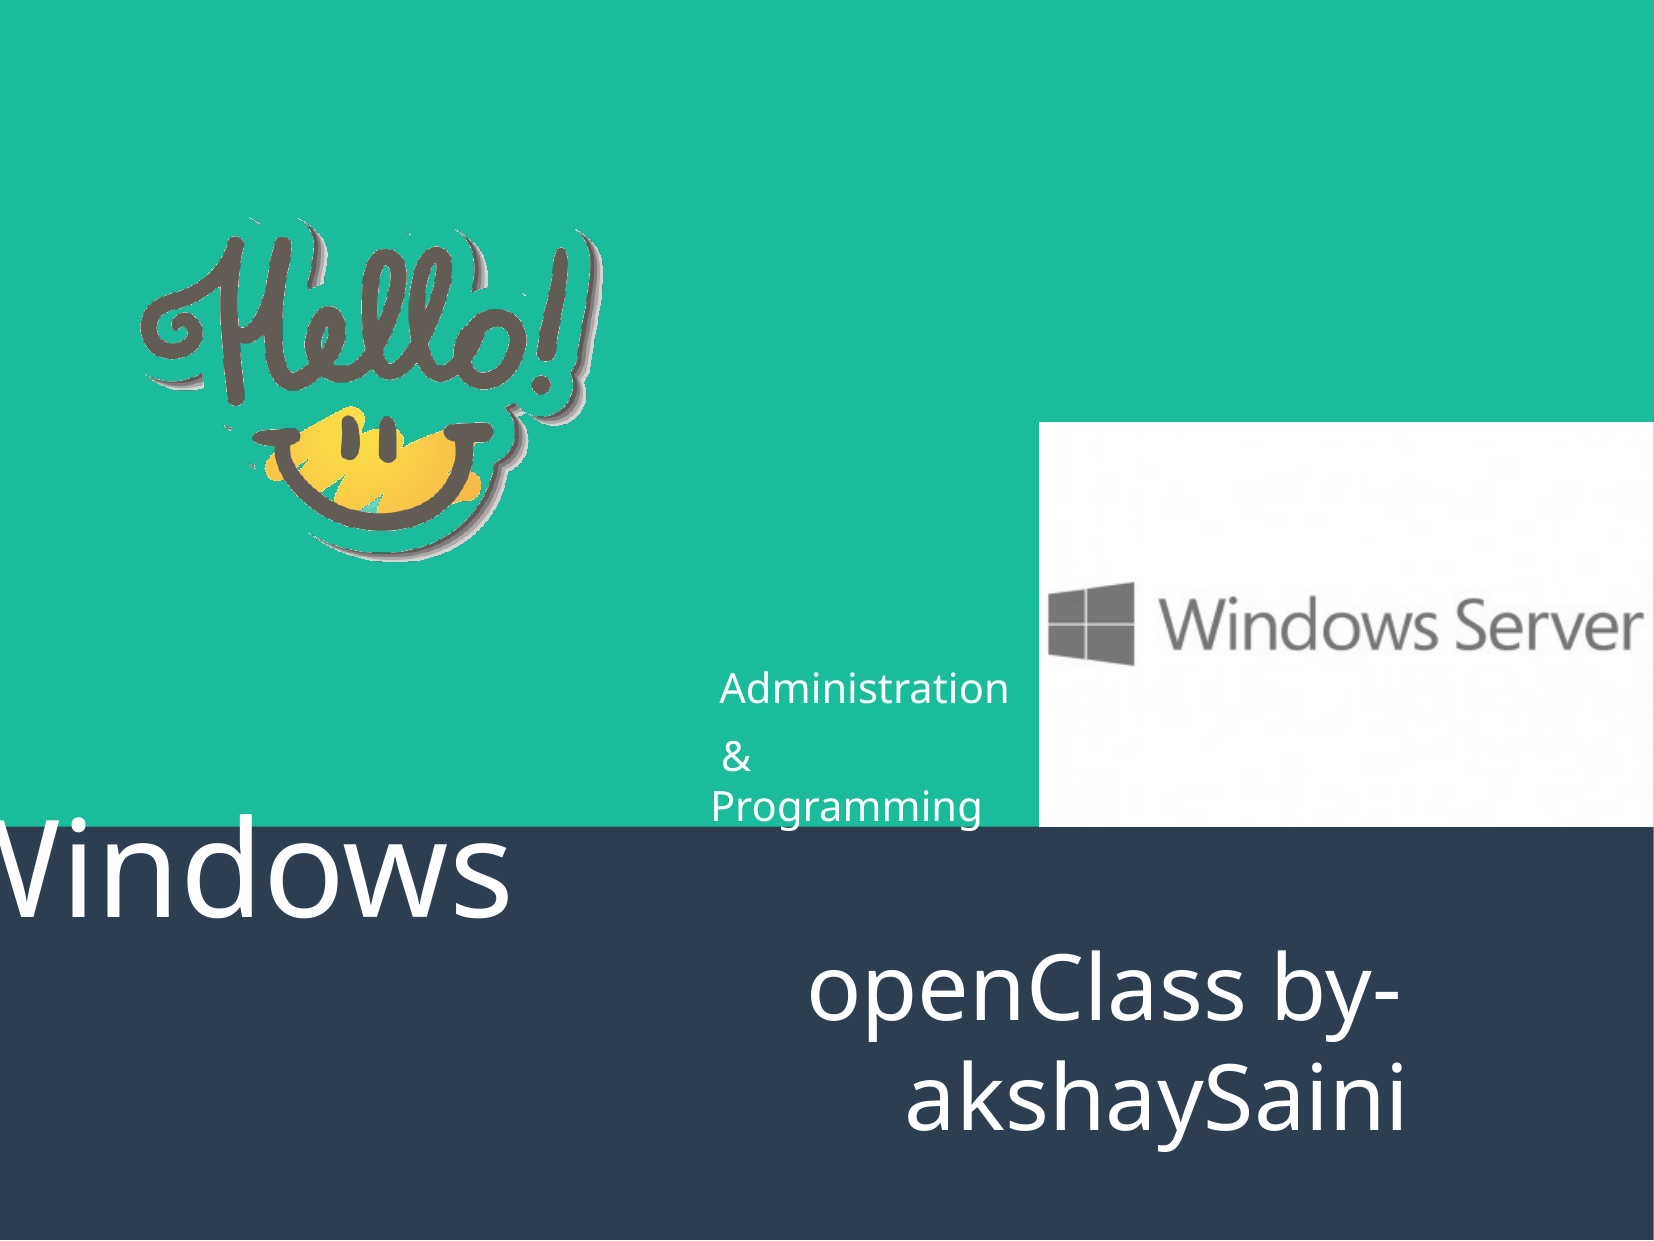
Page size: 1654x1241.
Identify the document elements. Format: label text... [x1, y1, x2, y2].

text_box Administration [708, 661, 1039, 750]
text_box openClass by- akshaySaini [791, 921, 1524, 1157]
text_box Windows [0, 631, 685, 839]
text_box & Programming [710, 729, 1016, 826]
picture [118, 186, 603, 591]
picture [1039, 422, 1654, 827]
